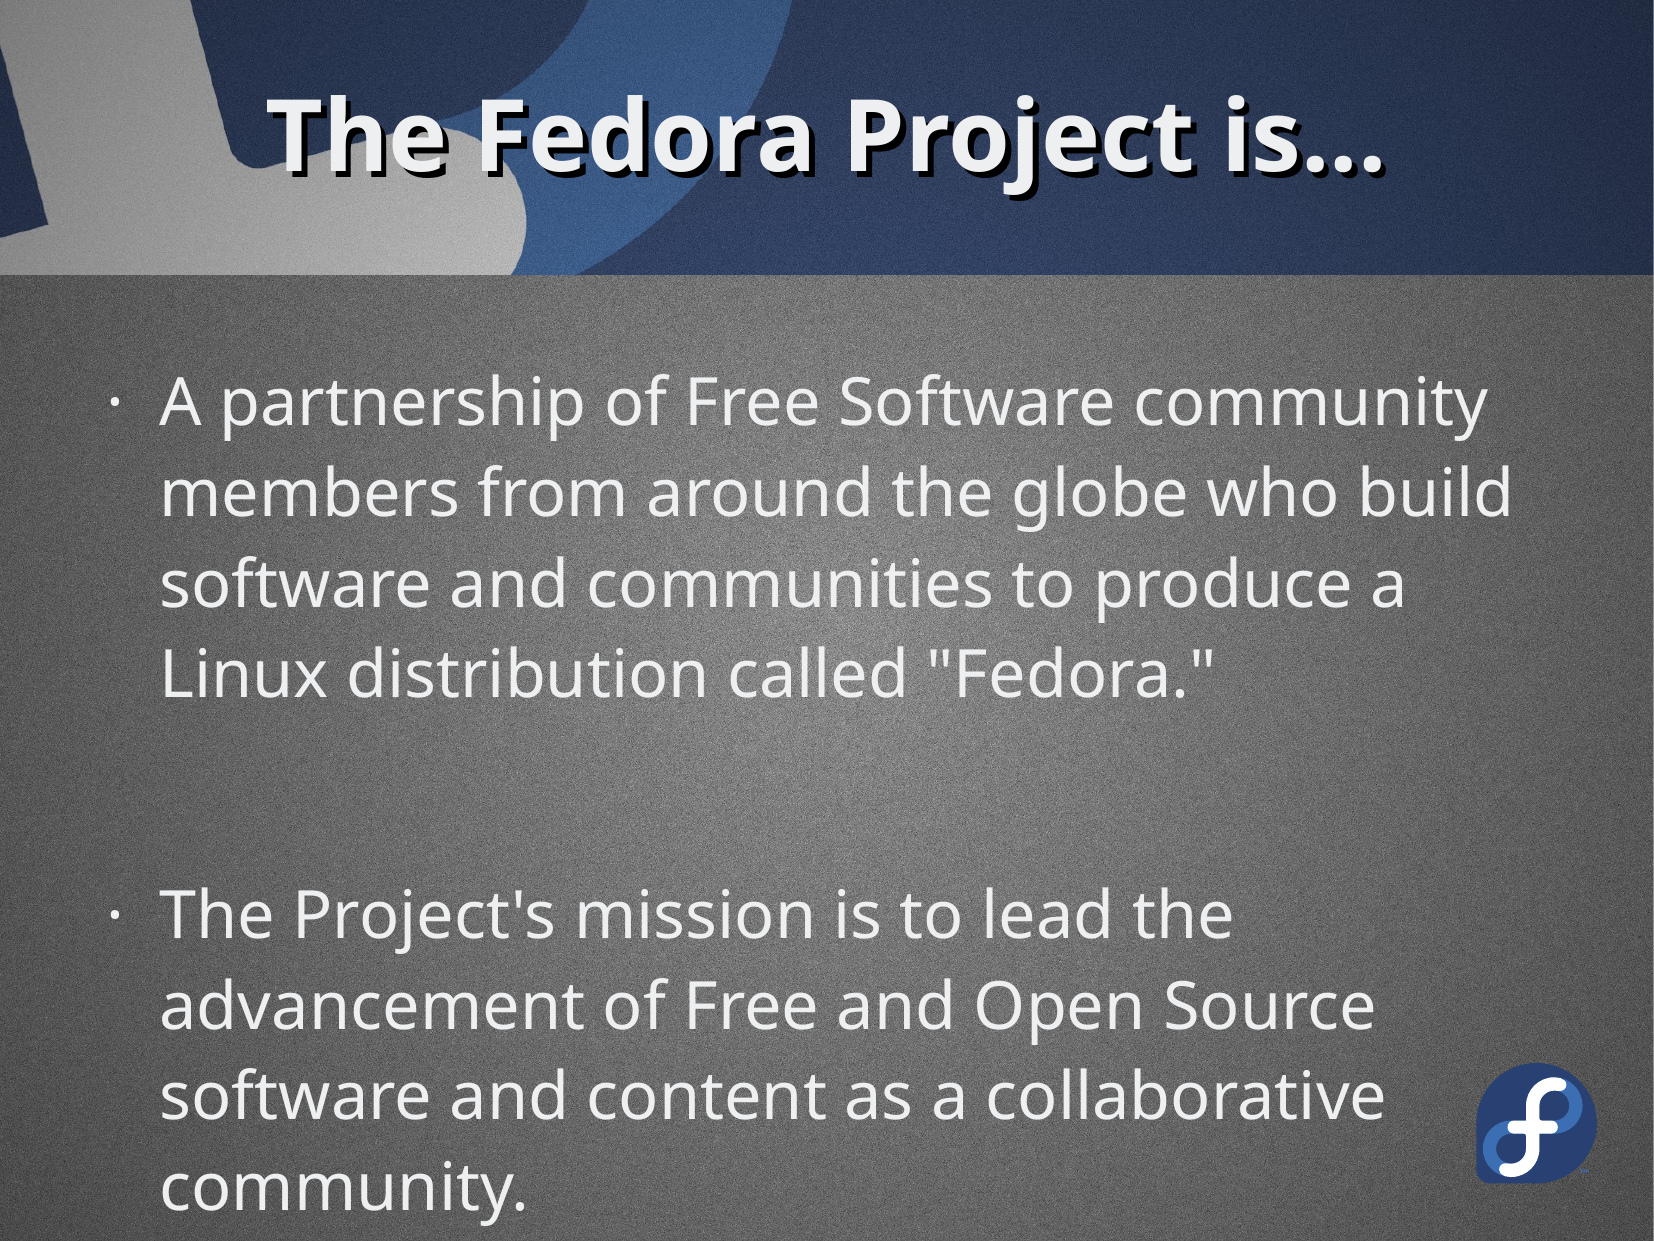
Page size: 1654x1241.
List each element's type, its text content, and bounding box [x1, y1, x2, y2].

title The Fedora Project is... [88, 29, 1565, 237]
picture [0, 0, 1654, 1241]
list A partnership of Free Software community members from around the globe who build software and communities to produce a Linux distribution called "Fedora." The Project's mission is to lead the advancement of Free and Open Source software and content as a collaborative community. [88, 354, 1565, 1179]
